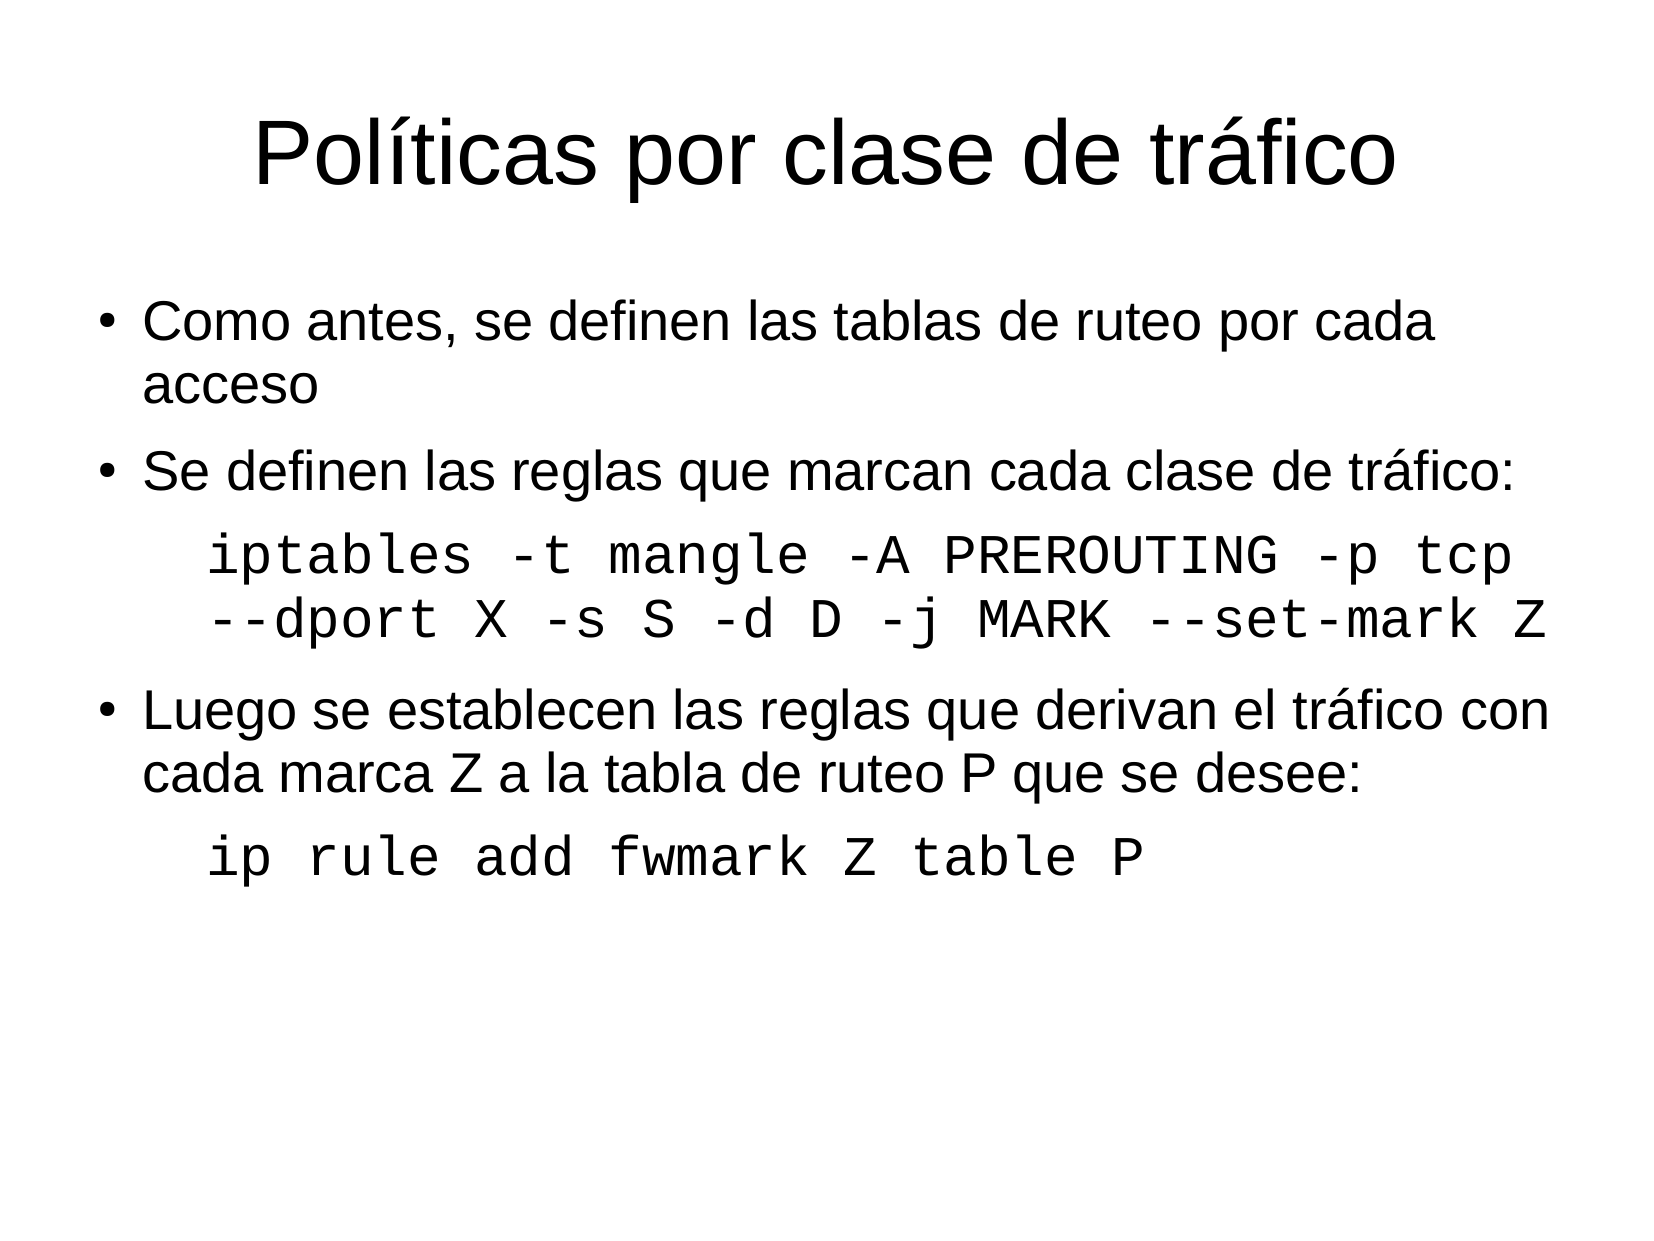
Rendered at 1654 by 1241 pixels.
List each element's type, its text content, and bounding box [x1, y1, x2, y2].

title Políticas por clase de tráfico [82, 49, 1571, 257]
list Como antes, se definen las tablas de ruteo por cada acceso Se definen las reglas que marcan cada clase de tráfico: iptables -t mangle -A PREROUTING -p tcp --dport X -s S -d D -j MARK --set-mark Z Luego se establecen las reglas que derivan el tráfico con cada marca Z a la tabla de ruteo P que se desee: ip rule add fwmark Z table P [82, 290, 1571, 1010]
